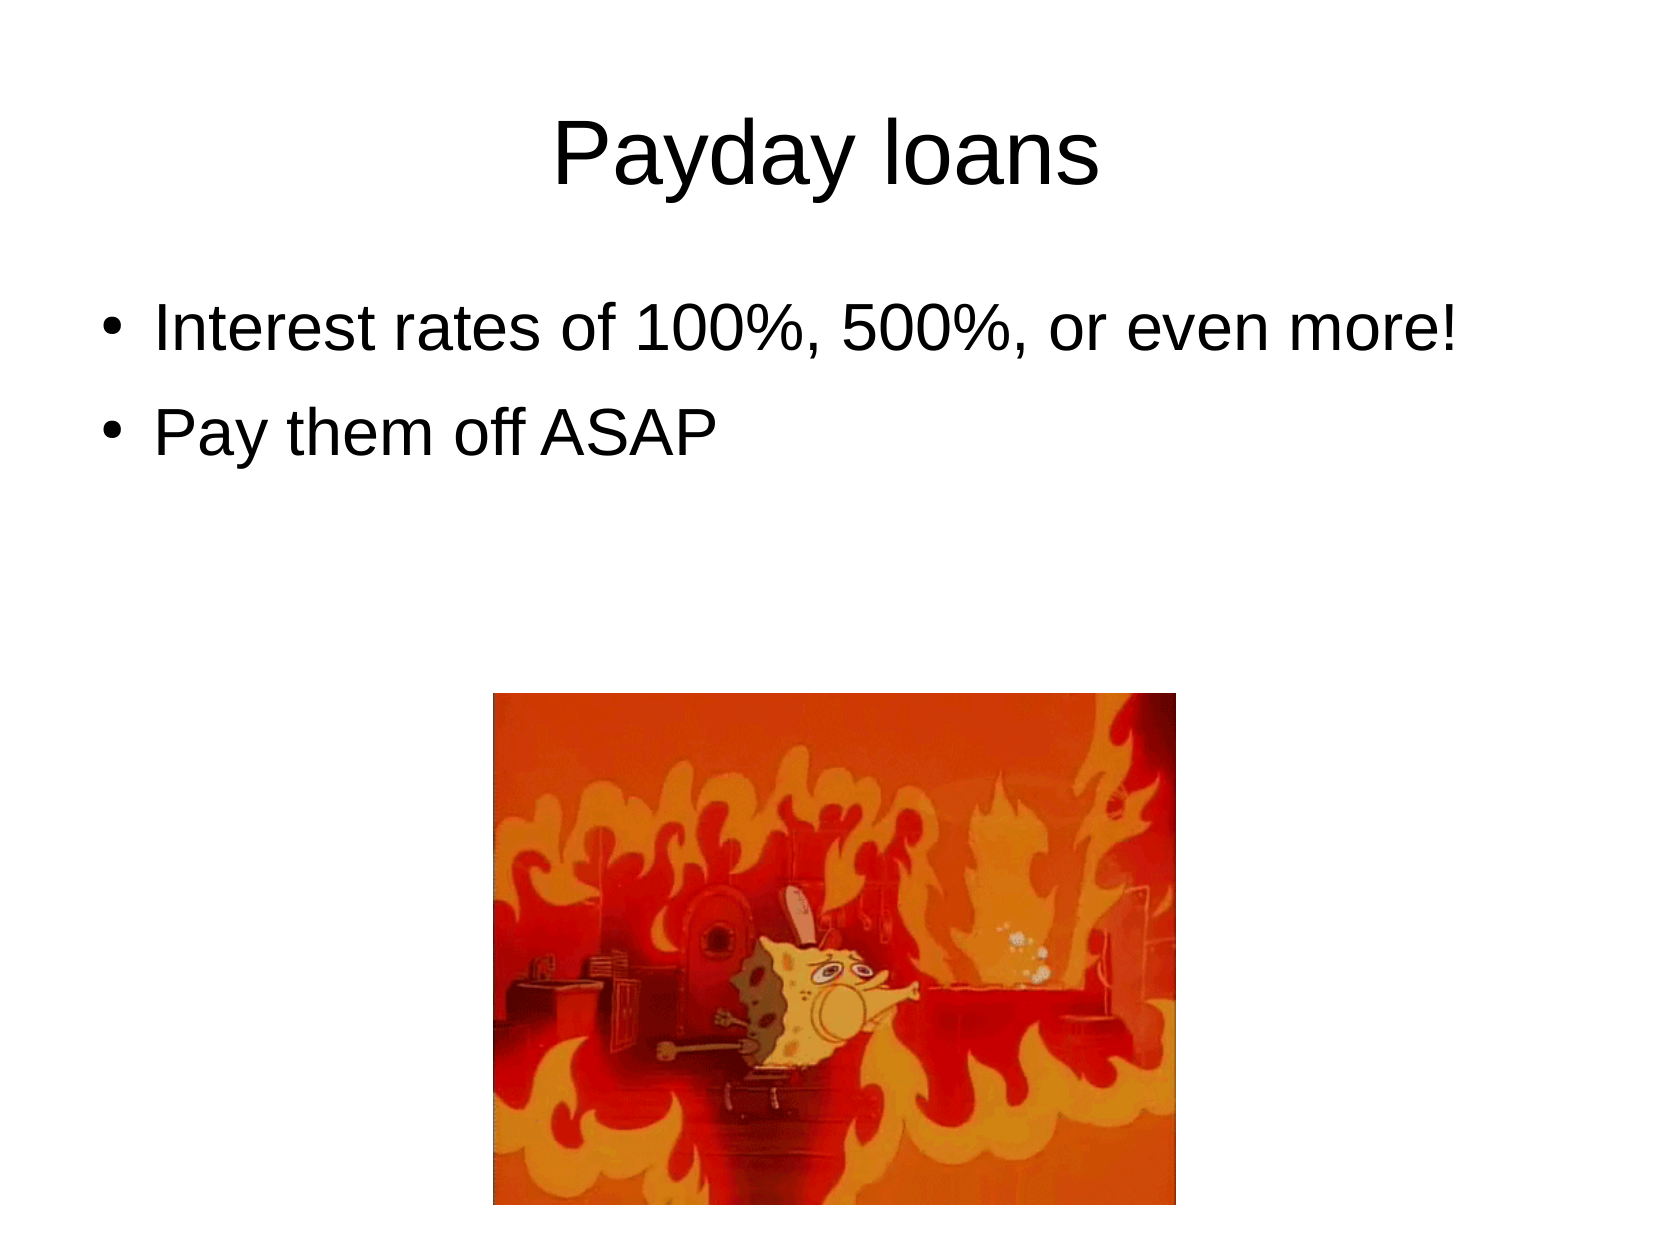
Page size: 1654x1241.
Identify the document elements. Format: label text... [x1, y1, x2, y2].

title Payday loans [82, 49, 1571, 257]
list Interest rates of 100%, 500%, or even more! Pay them off ASAP [82, 290, 1571, 1010]
picture [493, 693, 1176, 1205]
